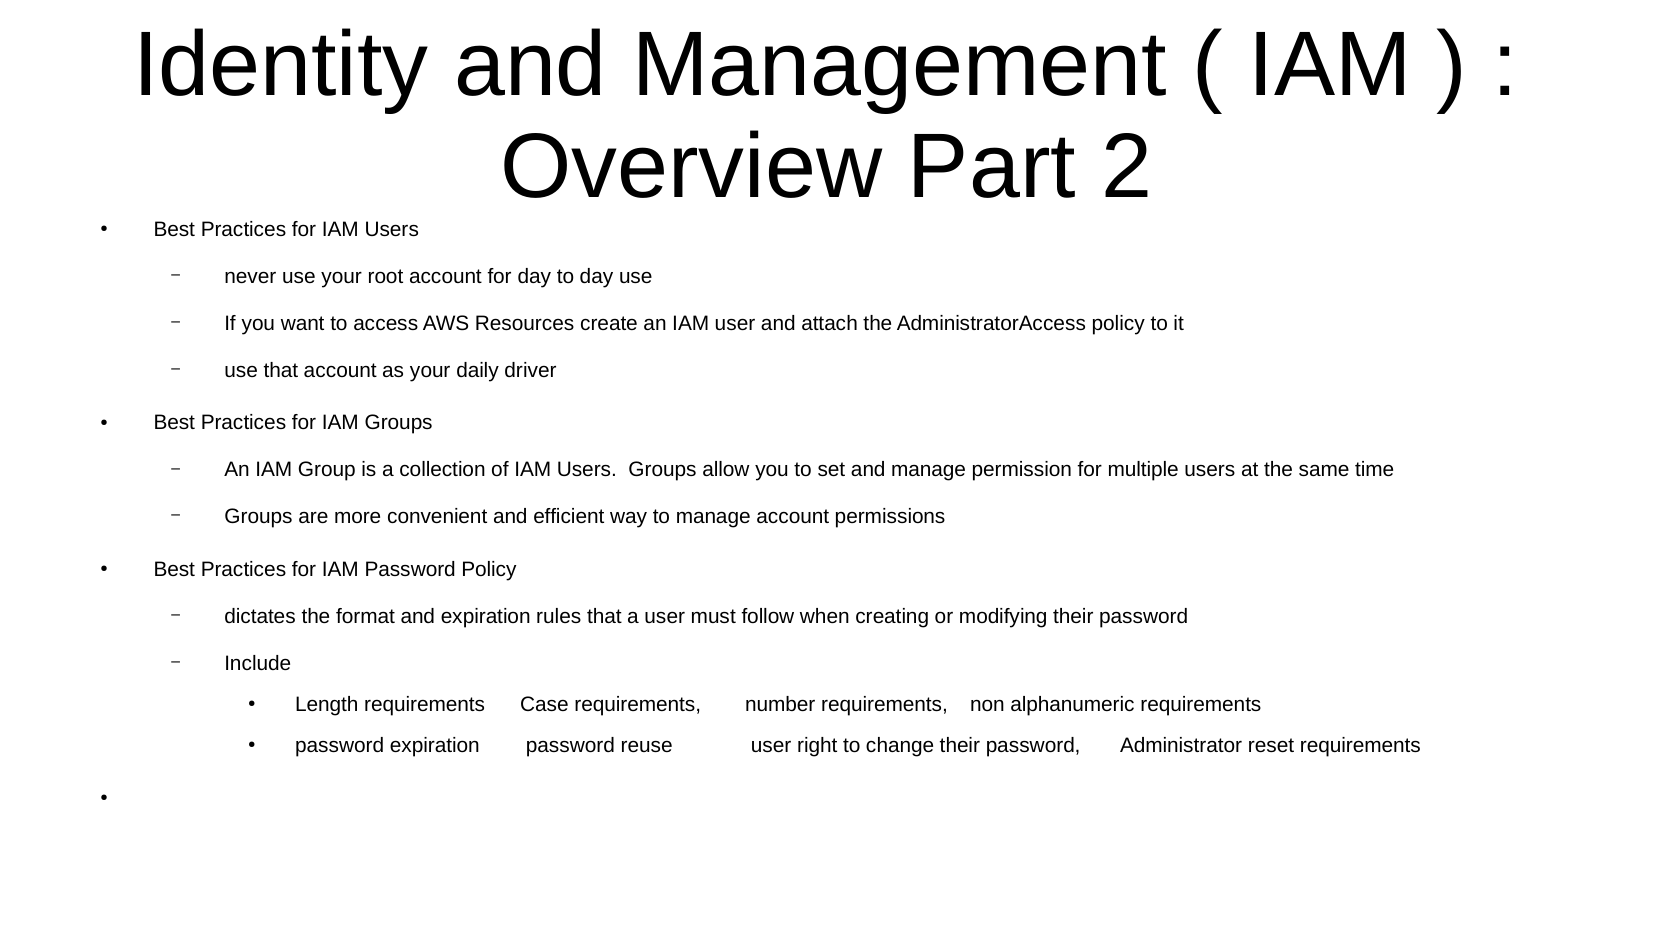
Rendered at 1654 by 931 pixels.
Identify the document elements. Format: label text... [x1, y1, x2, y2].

title Identity and Management ( IAM ) : Overview Part 2 [82, 12, 1571, 217]
list Best Practices for IAM Users never use your root account for day to day use If you want to access AWS Resources create an IAM user and attach the AdministratorAccess policy to it use that account as your daily driver Best Practices for IAM Groups An IAM Group is a collection of IAM Users. Groups allow you to set and manage permission for multiple users at the same time Groups are more convenient and efficient way to manage account permissions Best Practices for IAM Password Policy dictates the format and expiration rules that a user must follow when creating or modifying their password Include Length requirements Case requirements, number requirements, non alphanumeric requirements password expiration password reuse user right to change their password, Administrator reset requirements [82, 217, 1621, 901]
